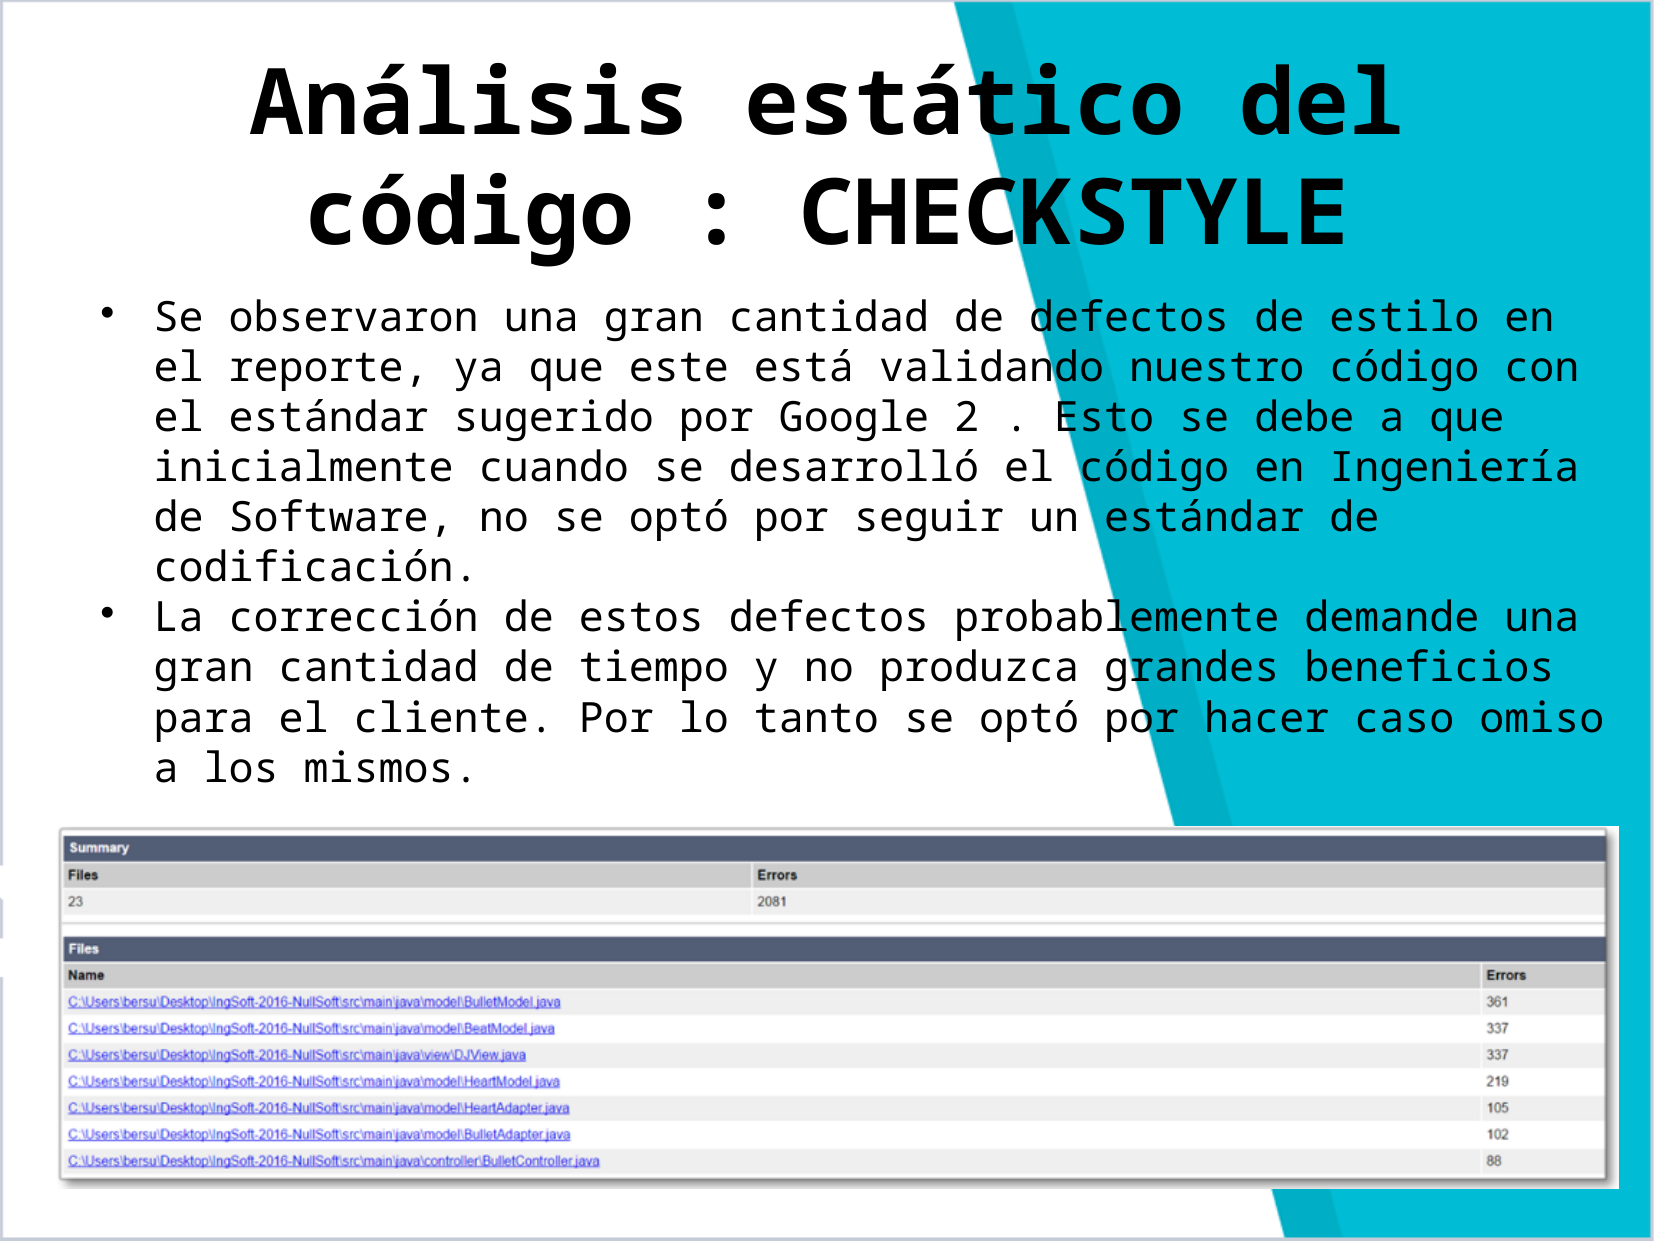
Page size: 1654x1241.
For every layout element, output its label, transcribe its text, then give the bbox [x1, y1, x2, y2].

picture [0, 0, 1654, 1241]
text_box Análisis estático del código : CHECKSTYLE [82, 49, 1571, 257]
text_box Se observaron una gran cantidad de defectos de estilo en el reporte, ya que este está validando nuestro código con el estándar sugerido por Google 2 . Esto se debe a que inicialmente cuando se desarrolló el código en Ingeniería de Software, no se optó por seguir un estándar de codificación. La corrección de estos defectos probablemente demande una gran cantidad de tiempo y no produzca grandes beneficios para el cliente. Por lo tanto se optó por hacer caso omiso a los mismos. [82, 290, 1607, 804]
